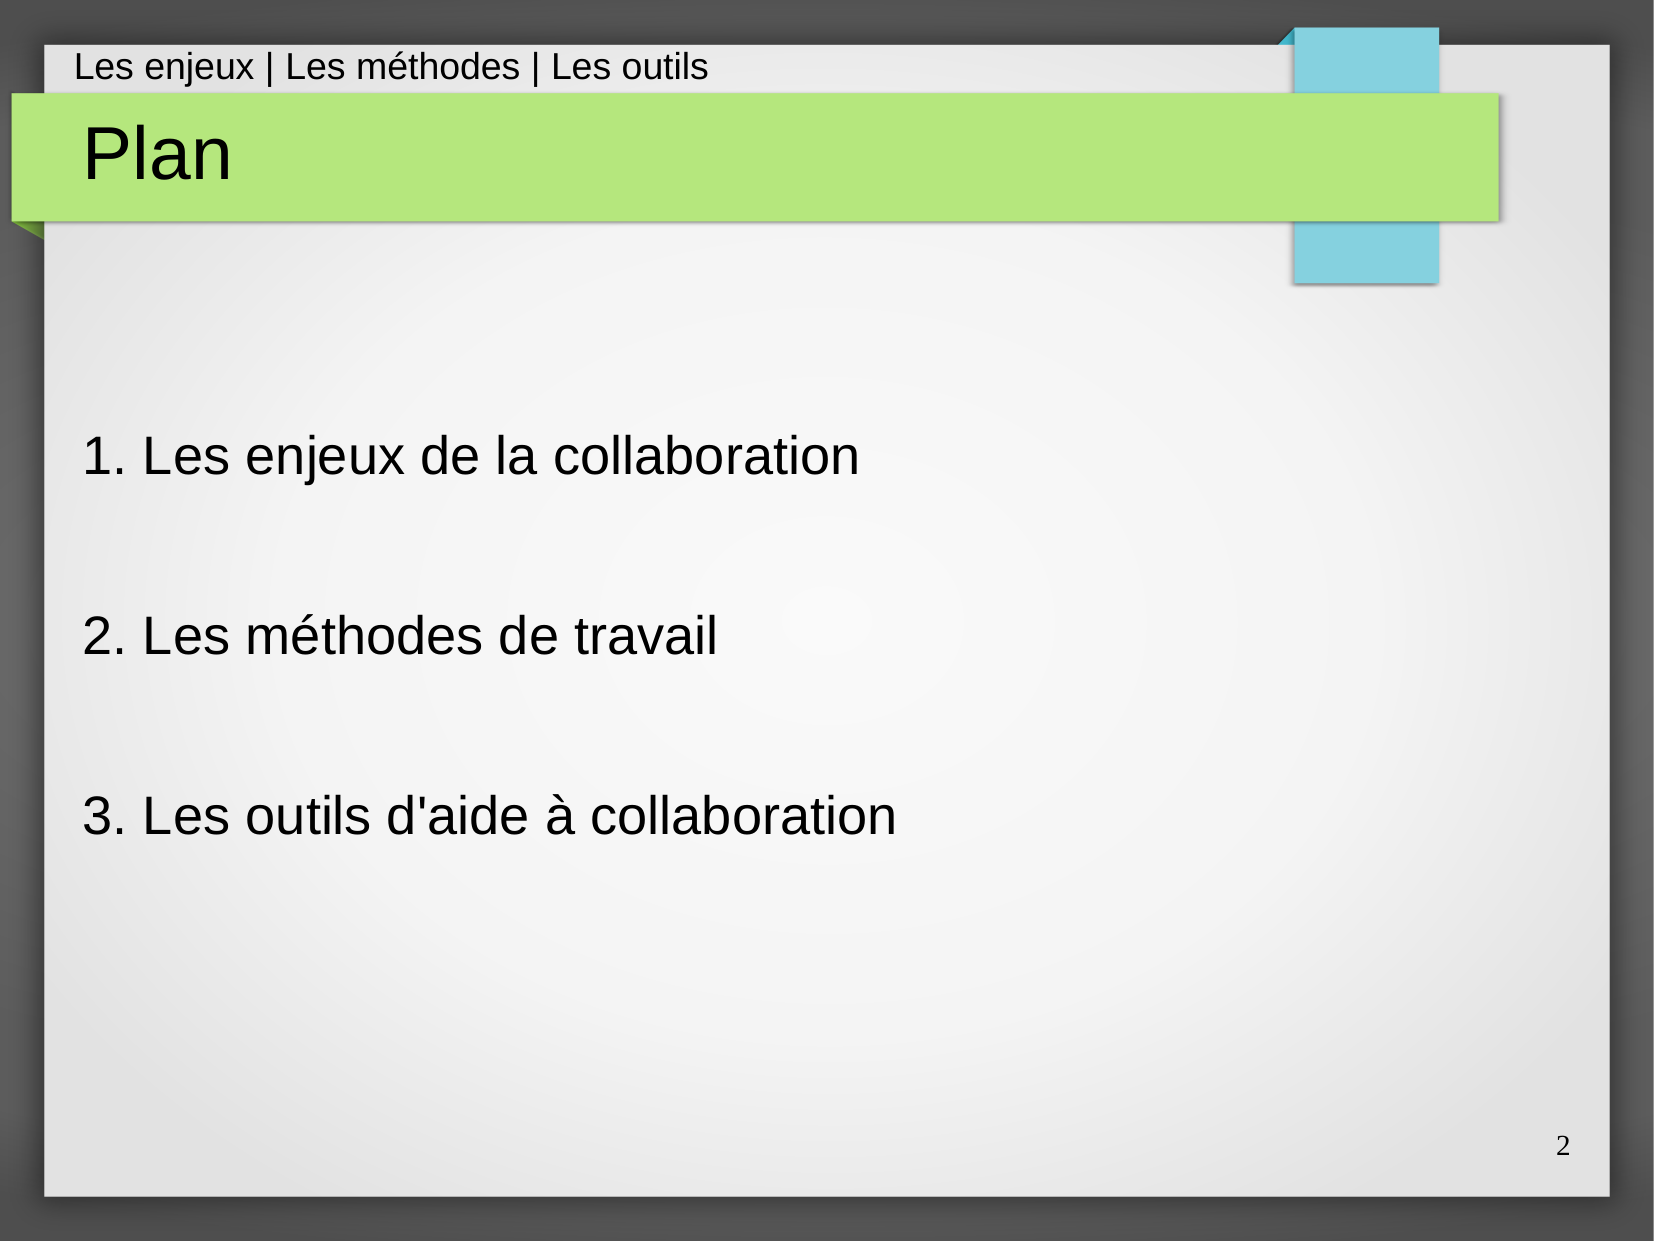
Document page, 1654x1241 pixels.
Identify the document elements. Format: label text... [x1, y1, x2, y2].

picture [0, 0, 1654, 1241]
list 1. Les enjeux de la collaboration 2. Les méthodes de travail 3. Les outils d'aide à collaboration [82, 425, 1571, 1010]
text_box Les enjeux | Les méthodes | Les outils [59, 37, 815, 95]
title Plan [82, 94, 1264, 213]
